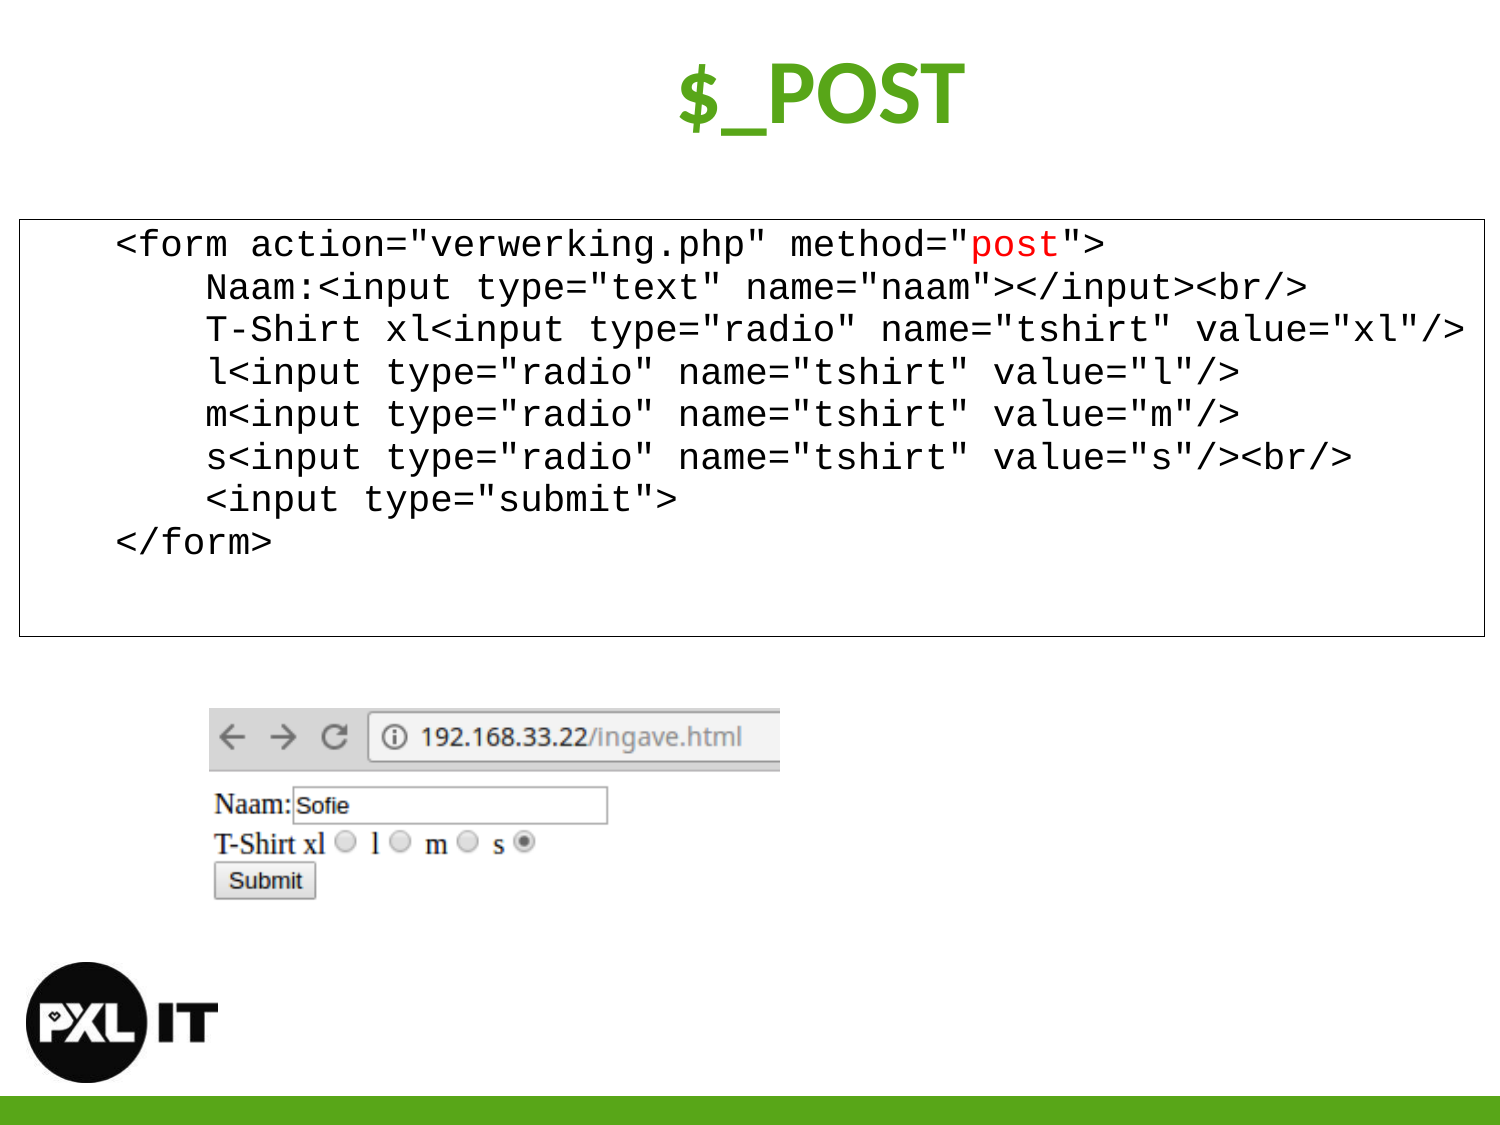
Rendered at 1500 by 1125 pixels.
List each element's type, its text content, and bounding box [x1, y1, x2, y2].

text_box $_POST [201, 24, 1440, 151]
picture [209, 708, 780, 933]
table_header <form action="verwerking.php" method="post"> Naam:<input type="text" name="naam"></input><br/> T-Shirt xl<input type="radio" name="tshirt" value="xl"/> l<input type="radio" name="tshirt" value="l"/> m<input type="radio" name="tshirt" value="m"/> s<input type="radio" name="tshirt" value="s"/><br/> <input type="submit"> </form> [20, 220, 1484, 636]
picture [26, 962, 218, 1083]
